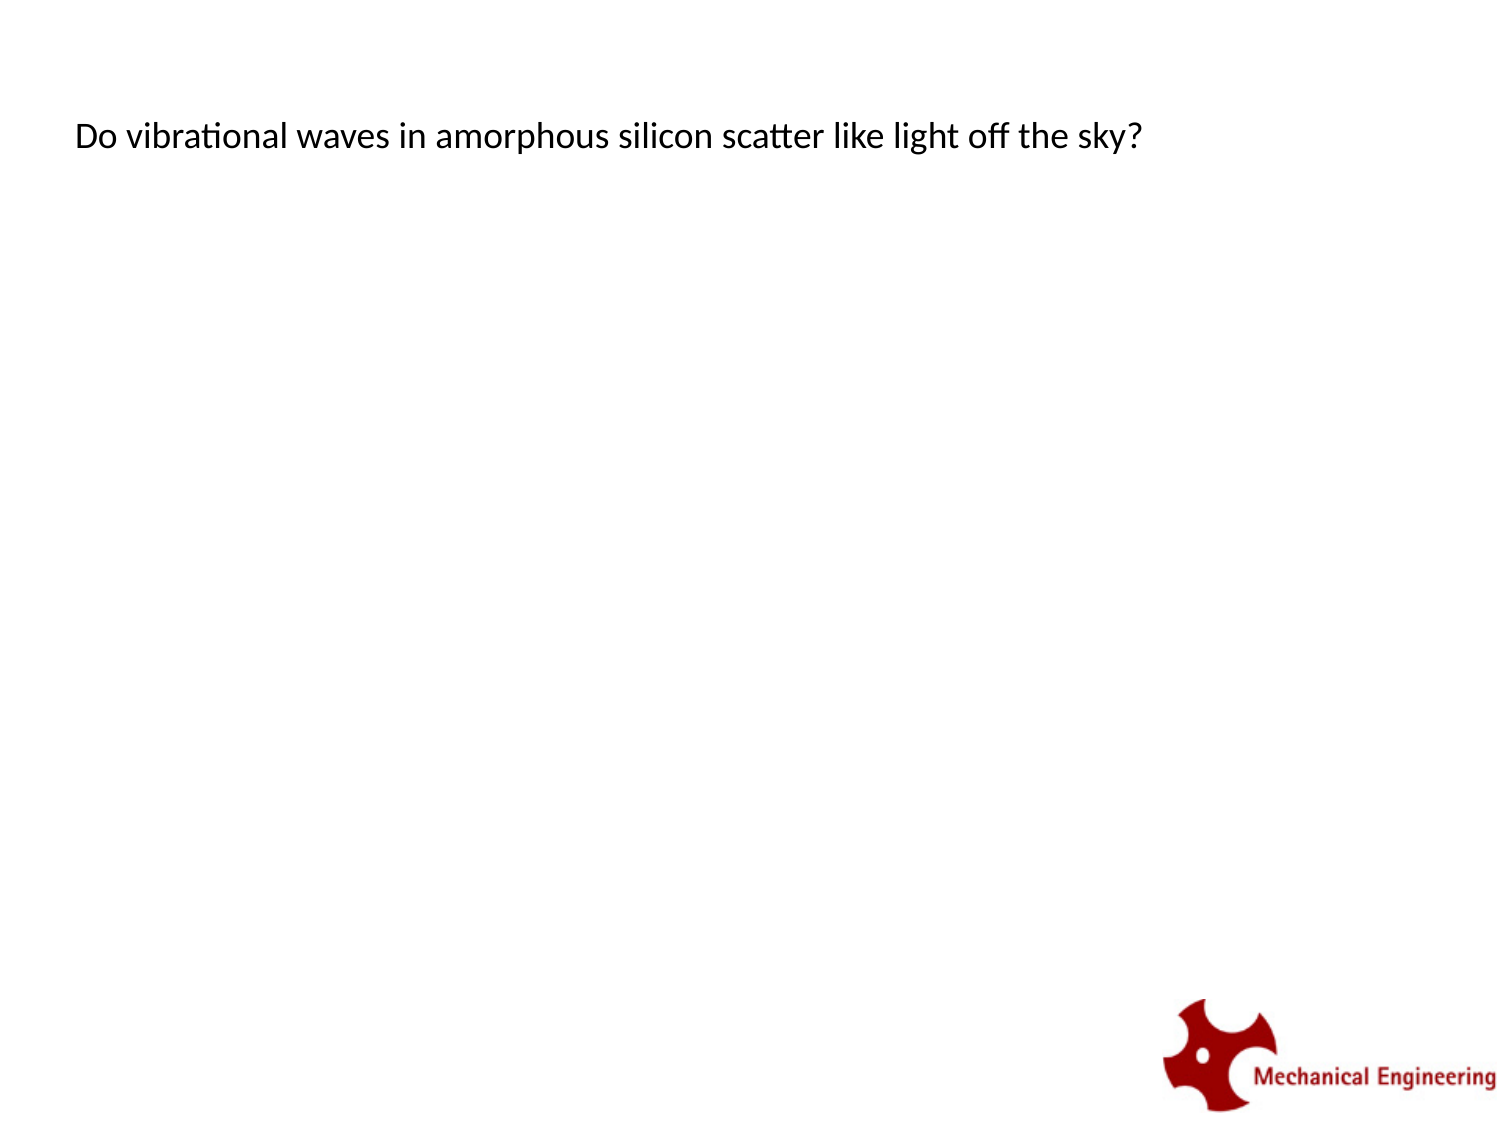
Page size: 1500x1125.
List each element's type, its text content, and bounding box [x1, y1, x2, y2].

title Do vibrational waves in amorphous silicon scatter like light off the sky? [75, 45, 1425, 233]
picture [1162, 999, 1497, 1113]
